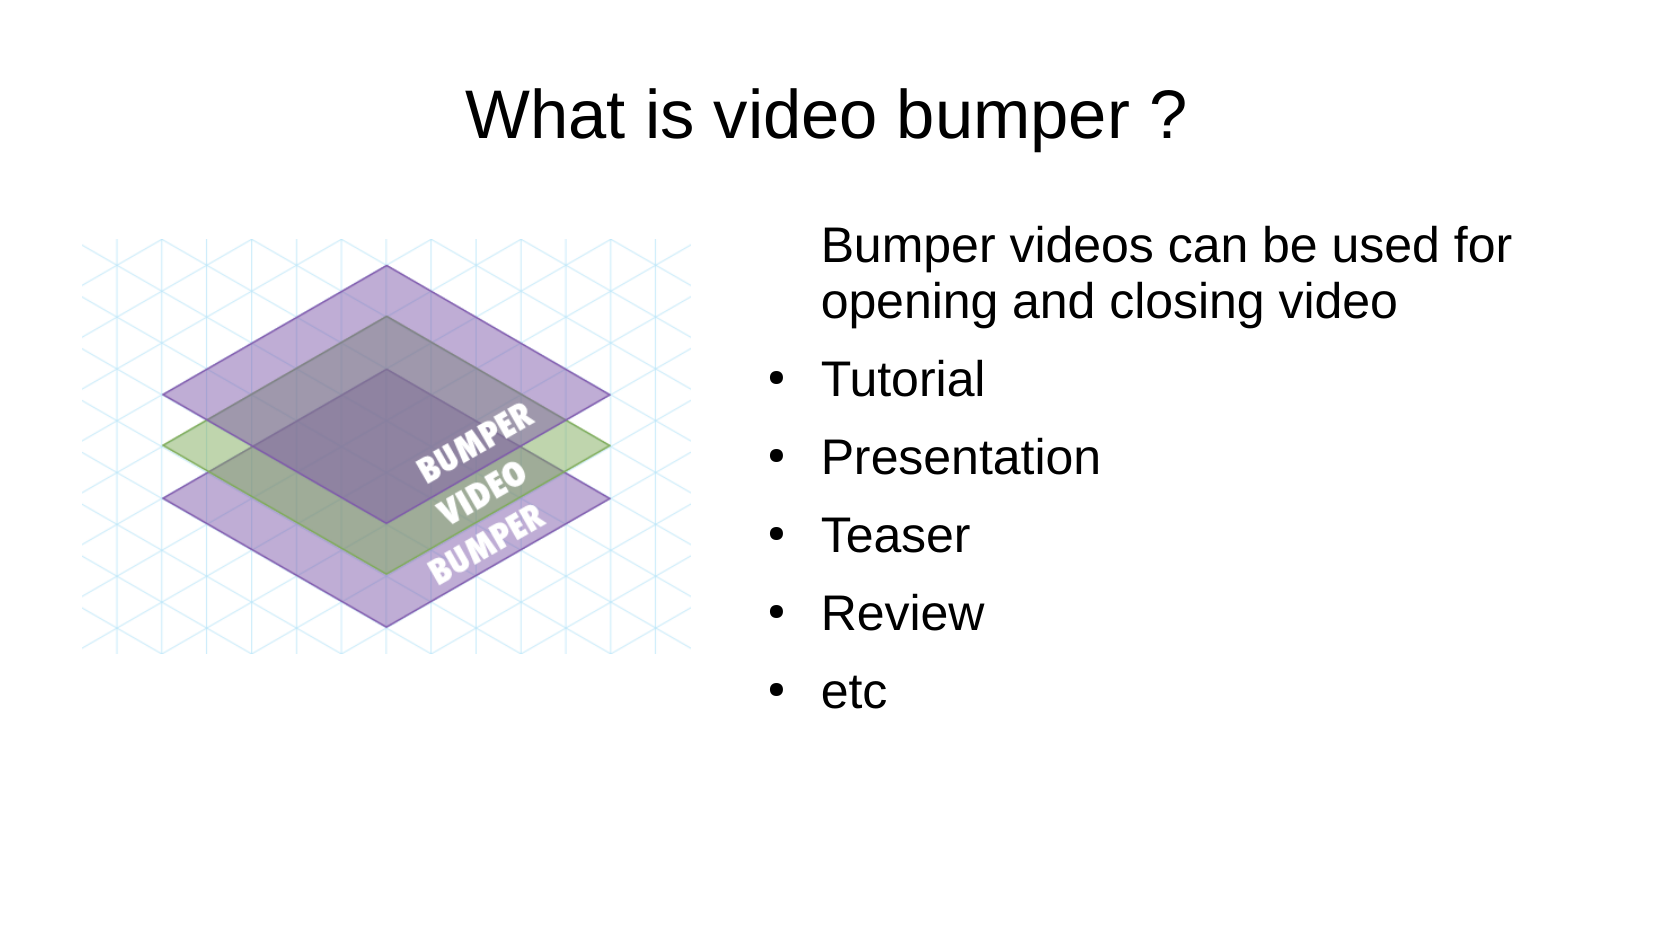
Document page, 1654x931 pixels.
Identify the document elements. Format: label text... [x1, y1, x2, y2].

picture [82, 239, 691, 654]
list Bumper videos can be used for opening and closing video Tutorial Presentation Teaser Review etc [750, 217, 1572, 758]
title What is video bumper ? [82, 37, 1571, 193]
